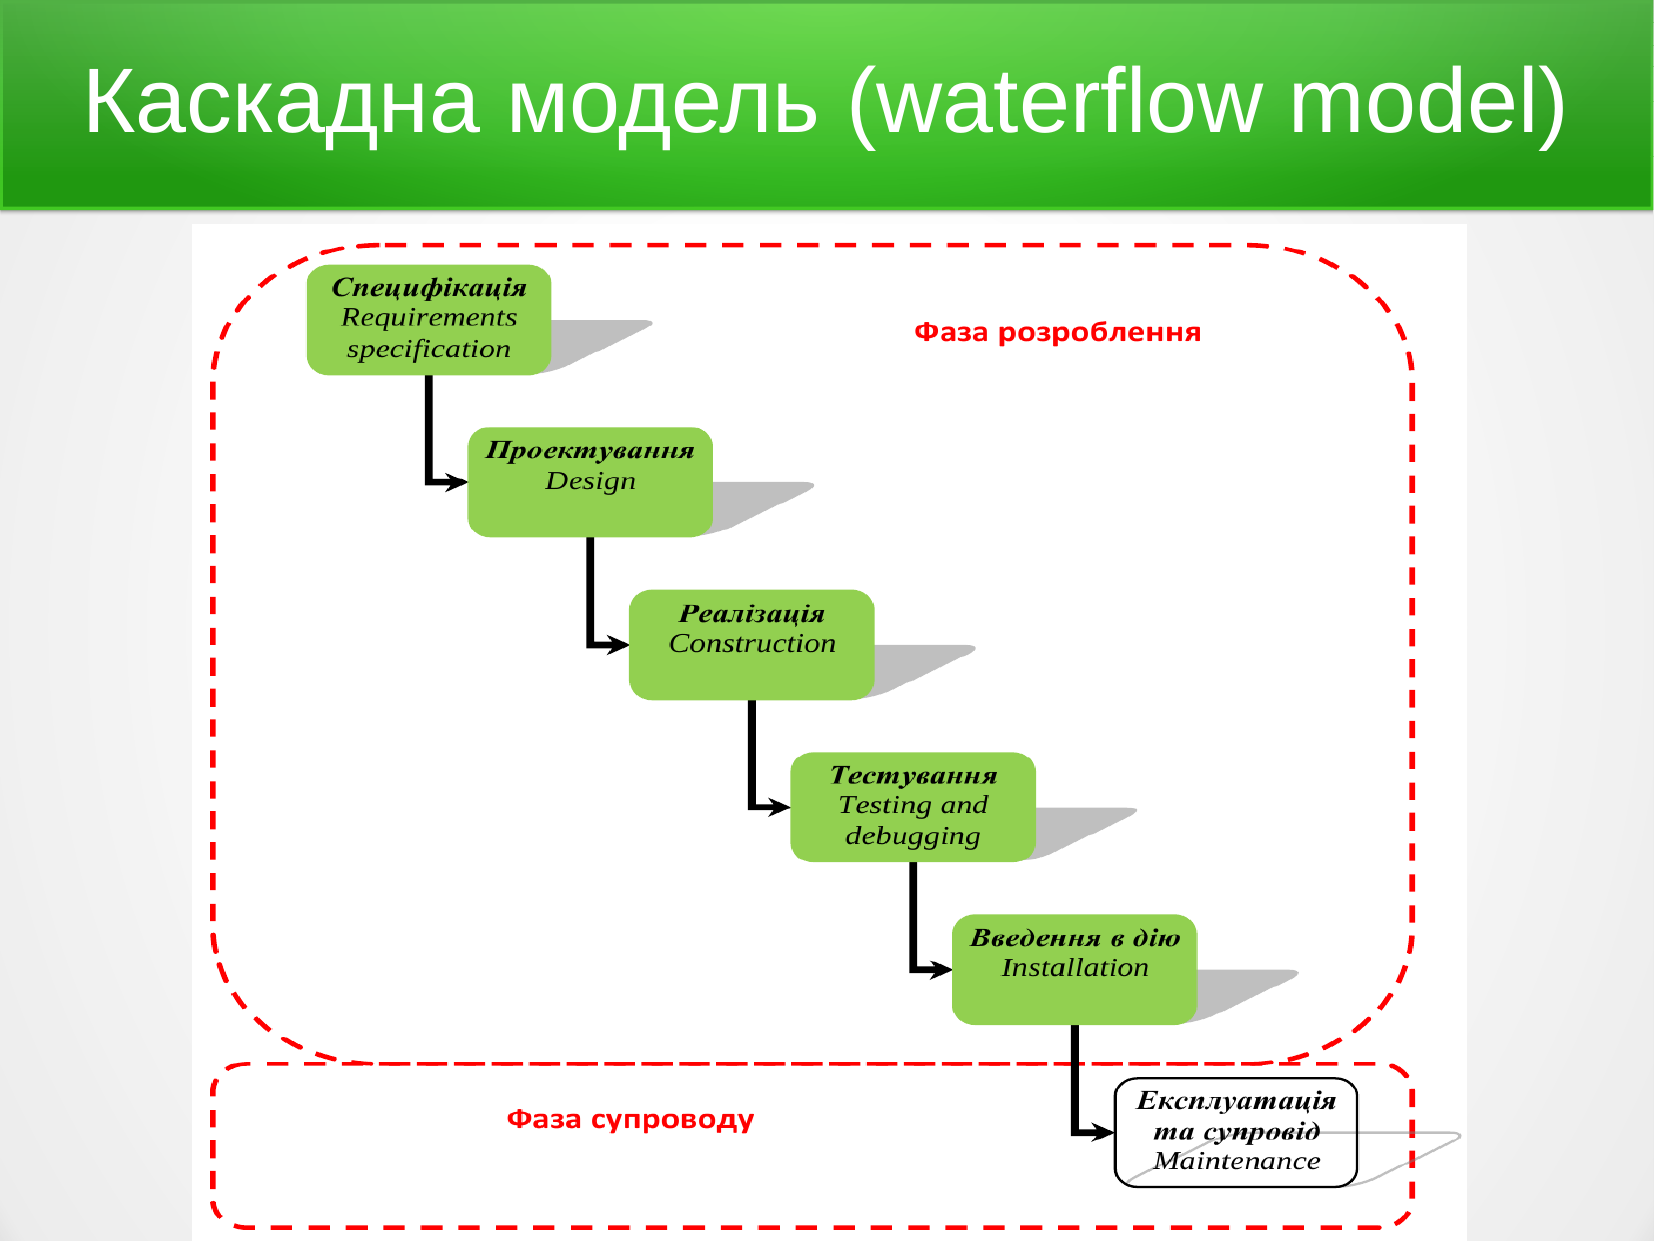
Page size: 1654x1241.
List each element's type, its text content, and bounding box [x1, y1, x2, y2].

picture [192, 224, 1467, 1241]
title Каскадна модель (waterflow model) [0, 0, 1654, 201]
